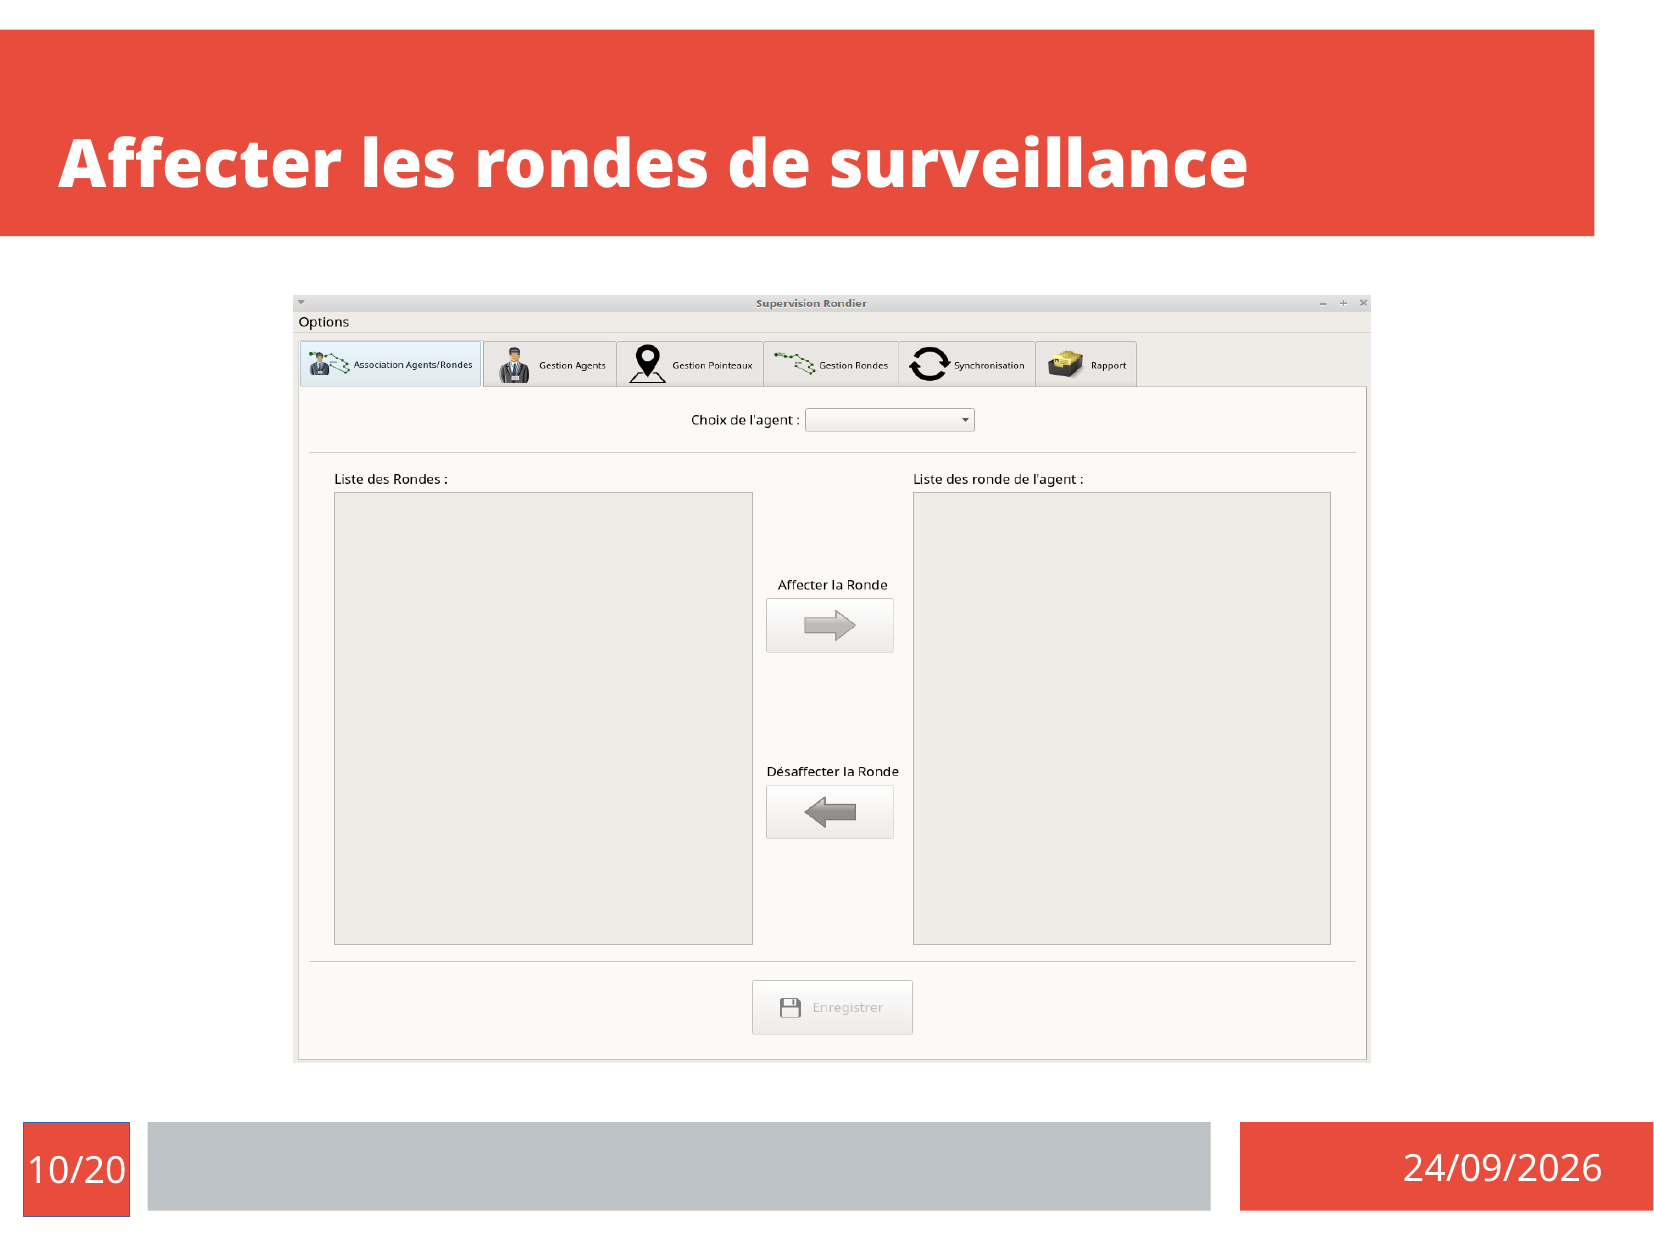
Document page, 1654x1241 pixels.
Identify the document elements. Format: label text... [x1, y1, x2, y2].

title Affecter les rondes de surveillance [59, 59, 1595, 207]
text_box <numéro>/20 [23, 1122, 130, 1217]
picture [293, 295, 1371, 1063]
text_box 27/01/2020 [1388, 1133, 1634, 1196]
